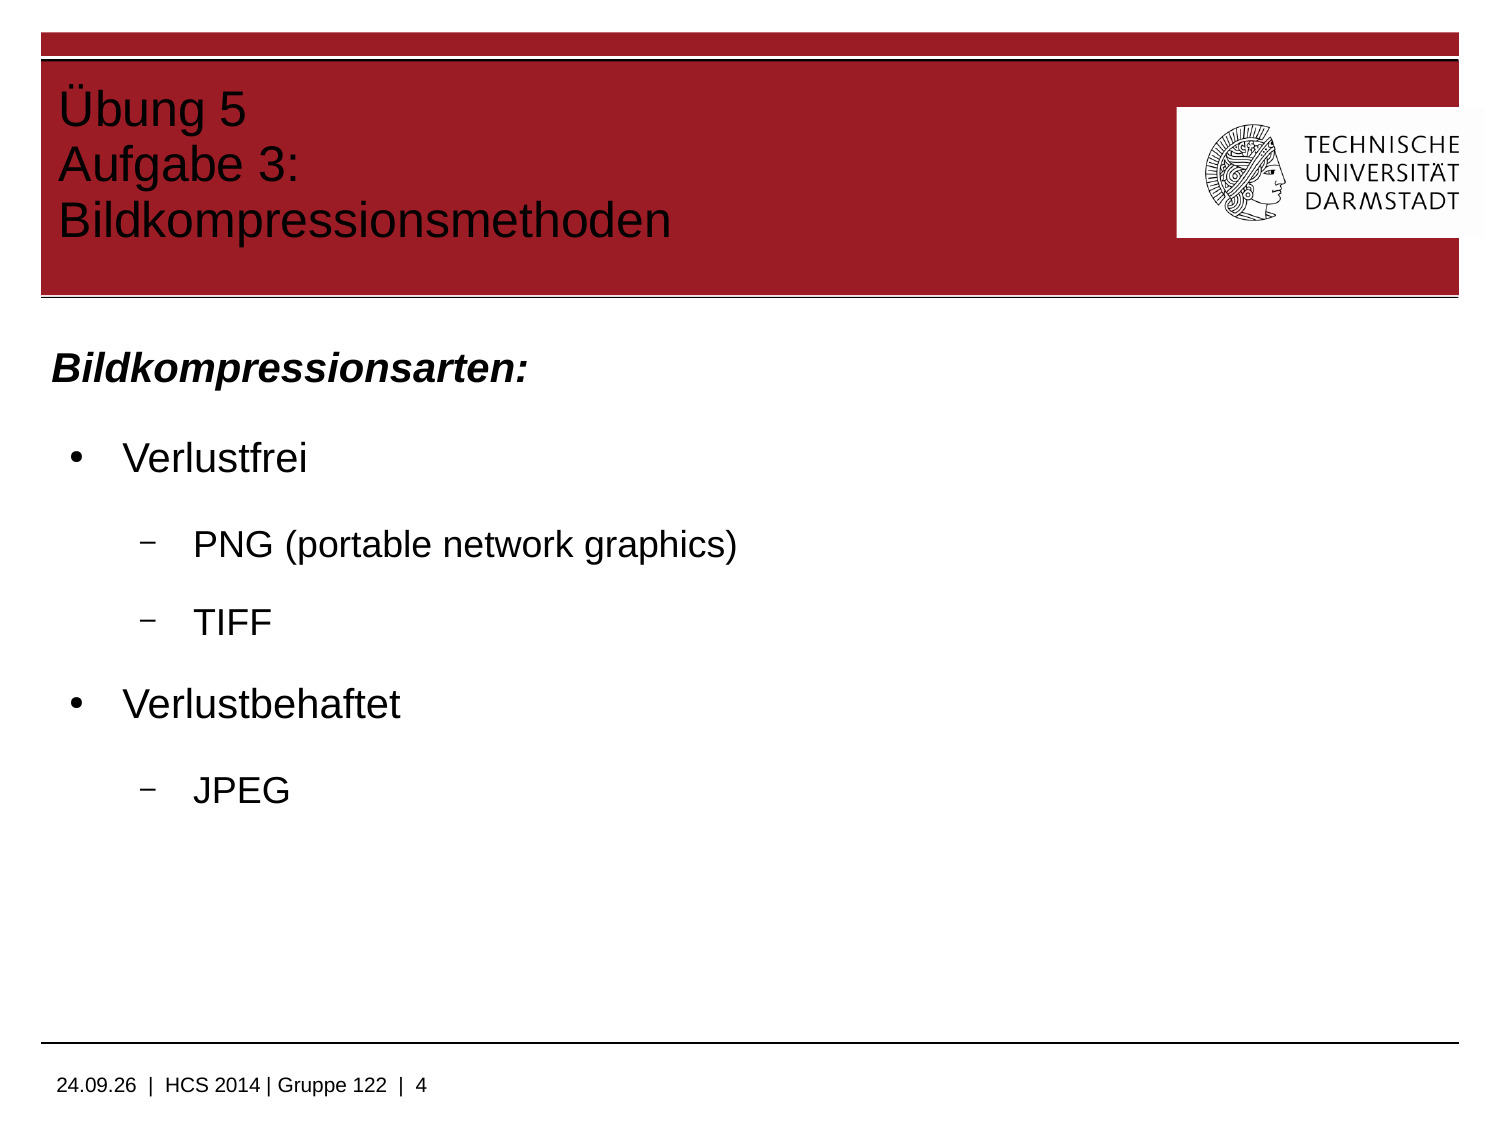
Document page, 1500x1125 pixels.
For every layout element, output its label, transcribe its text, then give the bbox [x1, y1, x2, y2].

title Übung 5 Aufgabe 3: Bildkompressionsmethoden [59, 80, 1149, 249]
list Bildkompressionsarten: Verlustfrei PNG (portable network graphics) TIFF Verlustbehaftet JPEG [51, 330, 1444, 1028]
picture [1176, 107, 1484, 238]
